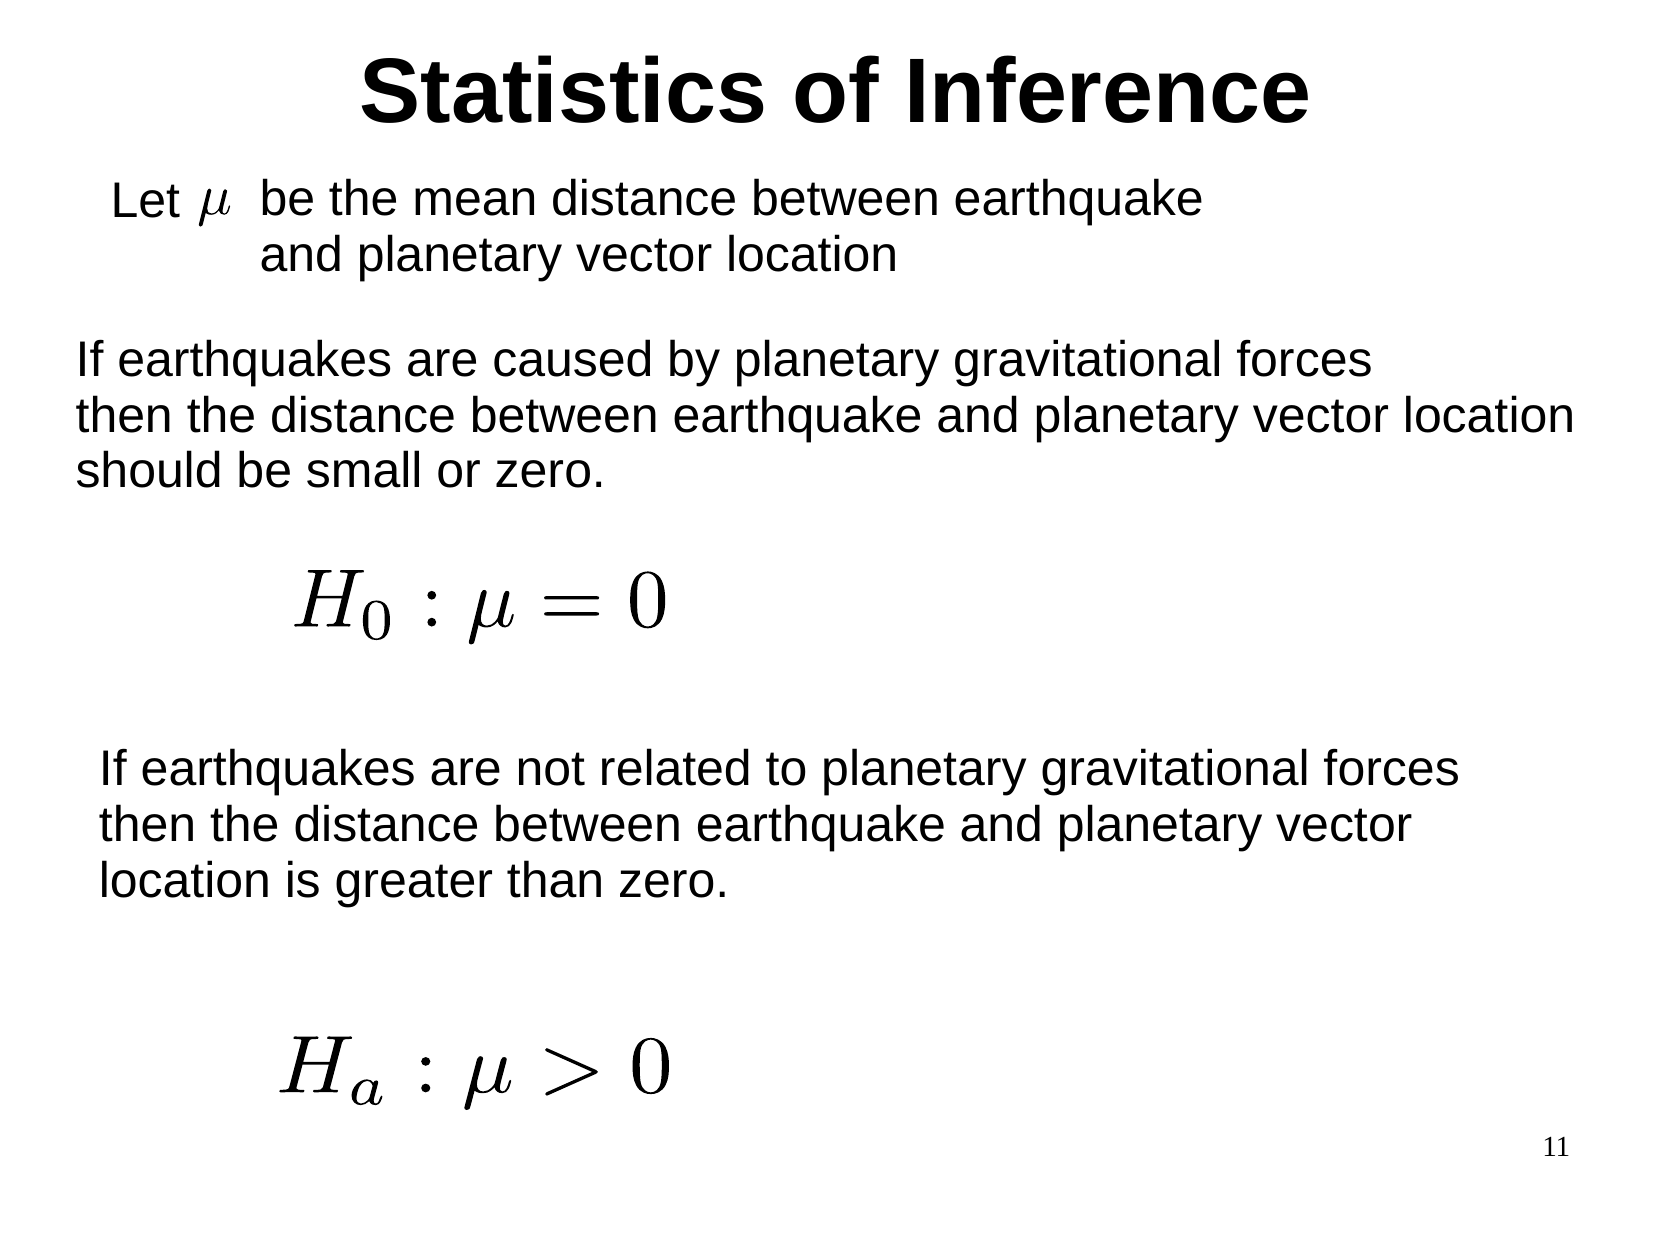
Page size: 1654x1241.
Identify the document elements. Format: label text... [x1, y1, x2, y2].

text_box Let [95, 165, 201, 236]
text_box If earthquakes are not related to planetary gravitational forces then the distance between earthquake and planetary vector location is greater than zero. [84, 732, 1476, 916]
picture [290, 570, 666, 645]
picture [197, 188, 231, 227]
picture [275, 1036, 669, 1111]
text_box Statistics of Inference [345, 32, 1328, 151]
text_box be the mean distance between earthquake and planetary vector location [244, 162, 1234, 290]
text_box If earthquakes are caused by planetary gravitational forces then the distance between earthquake and planetary vector location should be small or zero. [60, 323, 1606, 506]
